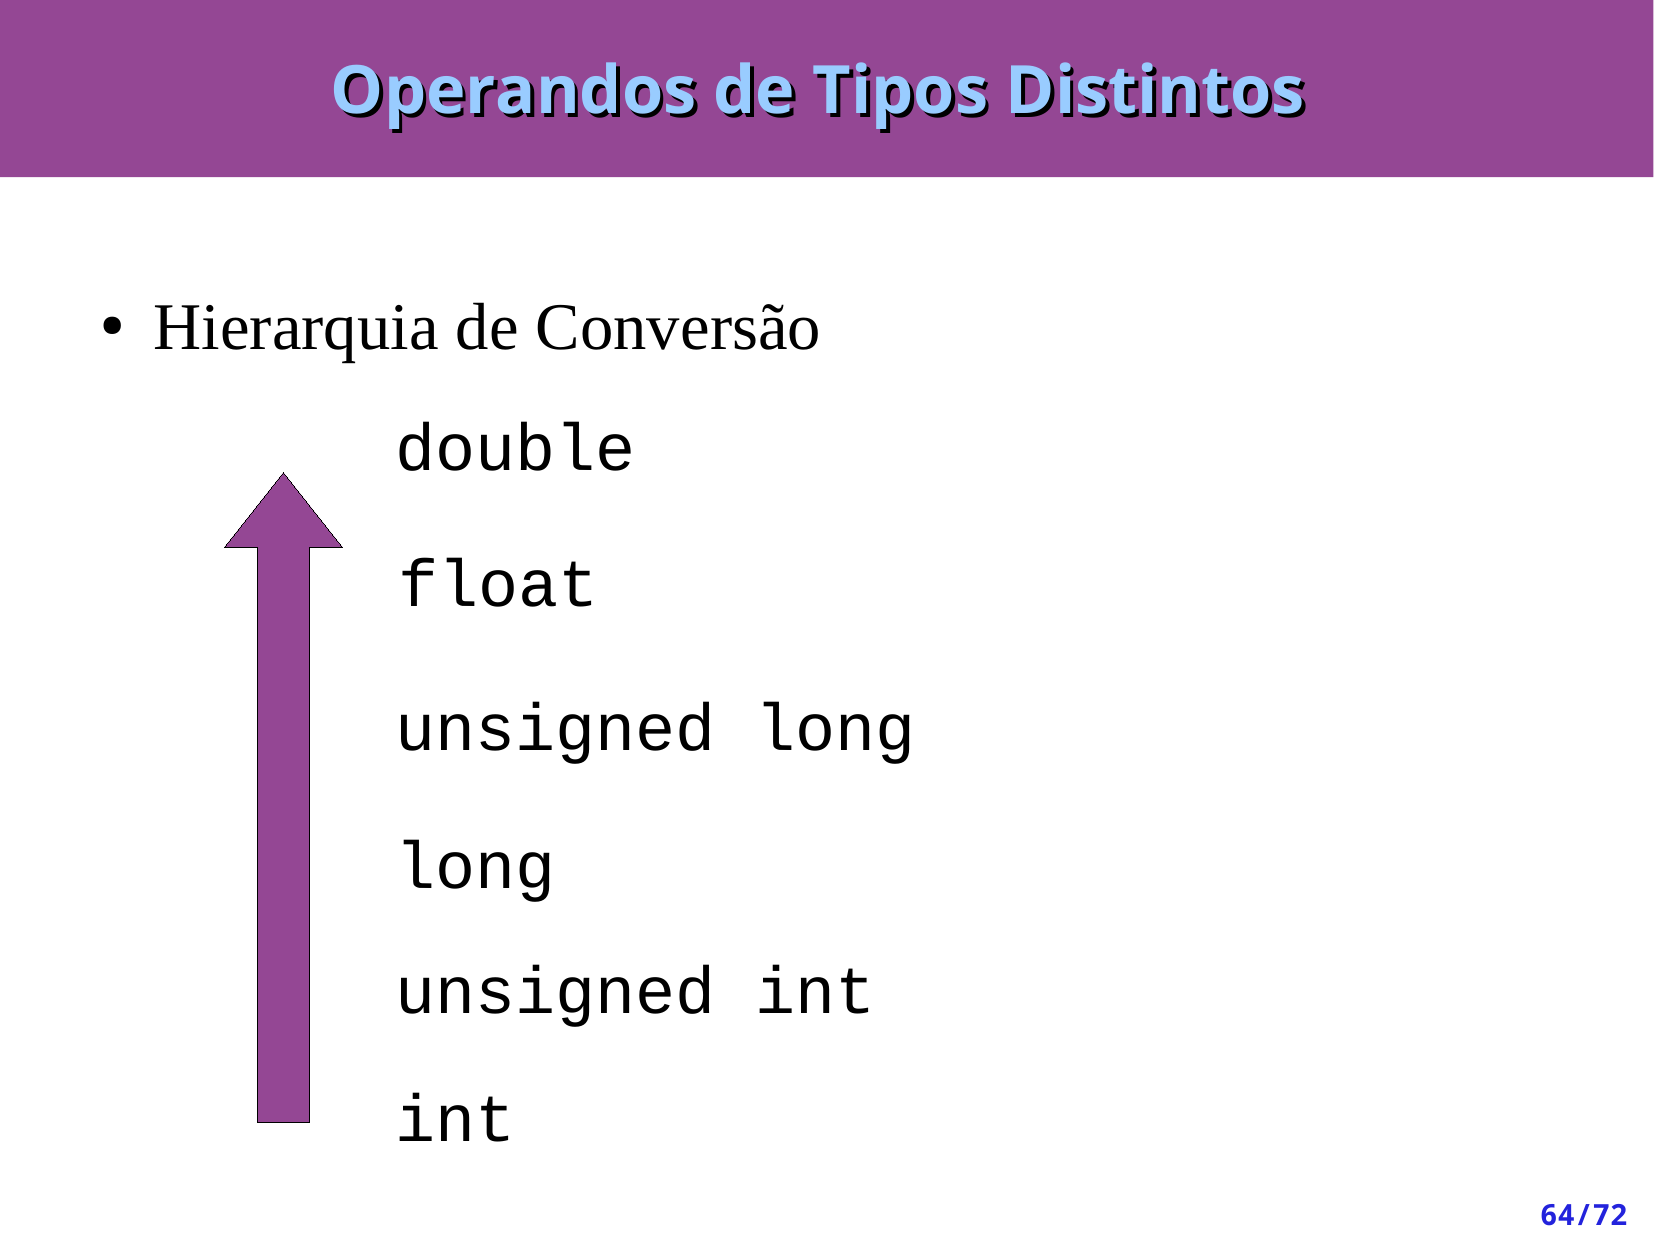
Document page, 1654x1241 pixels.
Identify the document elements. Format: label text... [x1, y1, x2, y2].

text_box float [383, 543, 680, 635]
text_box unsigned long [380, 687, 949, 778]
text_box long [380, 825, 621, 917]
text_box int [380, 1078, 676, 1170]
list Hierarquia de Conversão [82, 290, 1571, 1109]
text_box unsigned int [380, 950, 971, 1042]
text_box double [380, 407, 705, 499]
text_box [224, 472, 343, 1123]
title Operandos de Tipos Distintos [82, 0, 1571, 192]
